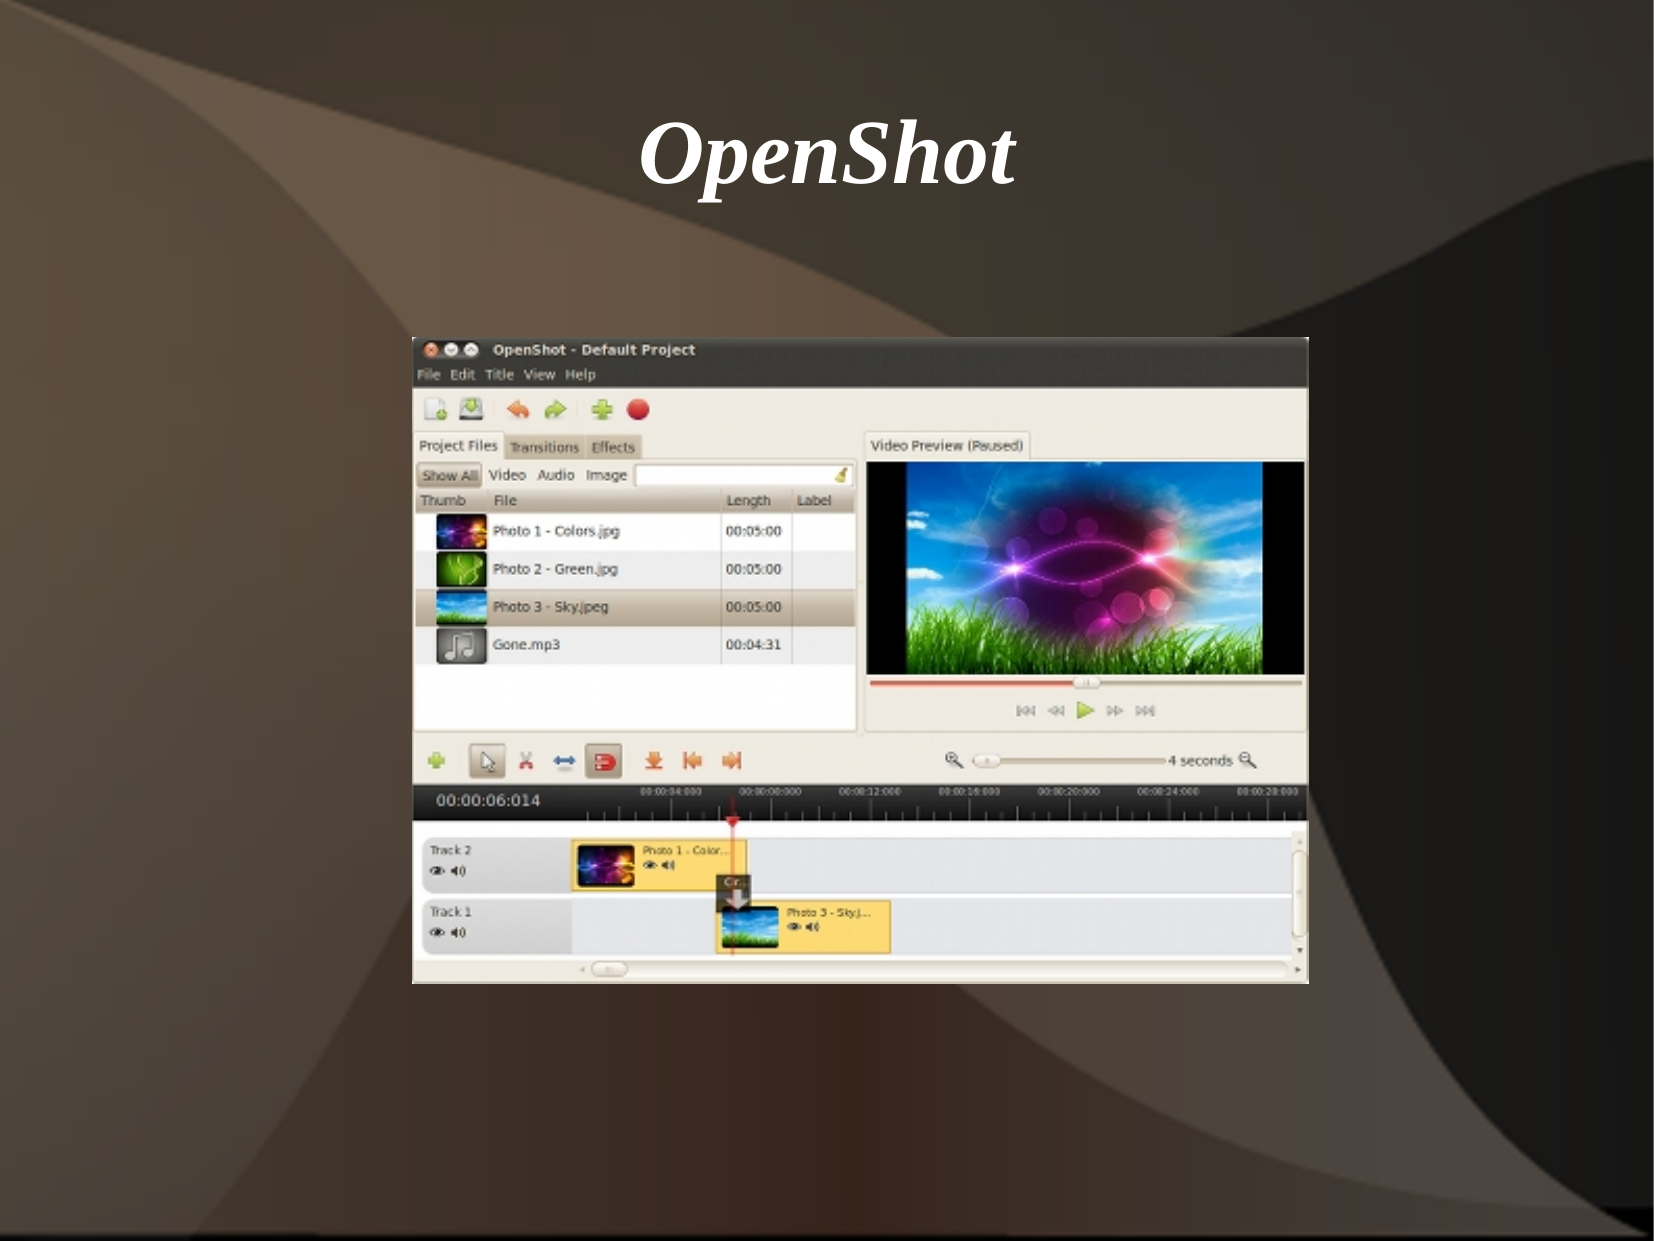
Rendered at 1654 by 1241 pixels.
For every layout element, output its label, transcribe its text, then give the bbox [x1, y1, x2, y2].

title OpenShot [82, 56, 1571, 250]
picture [0, 0, 1654, 1241]
